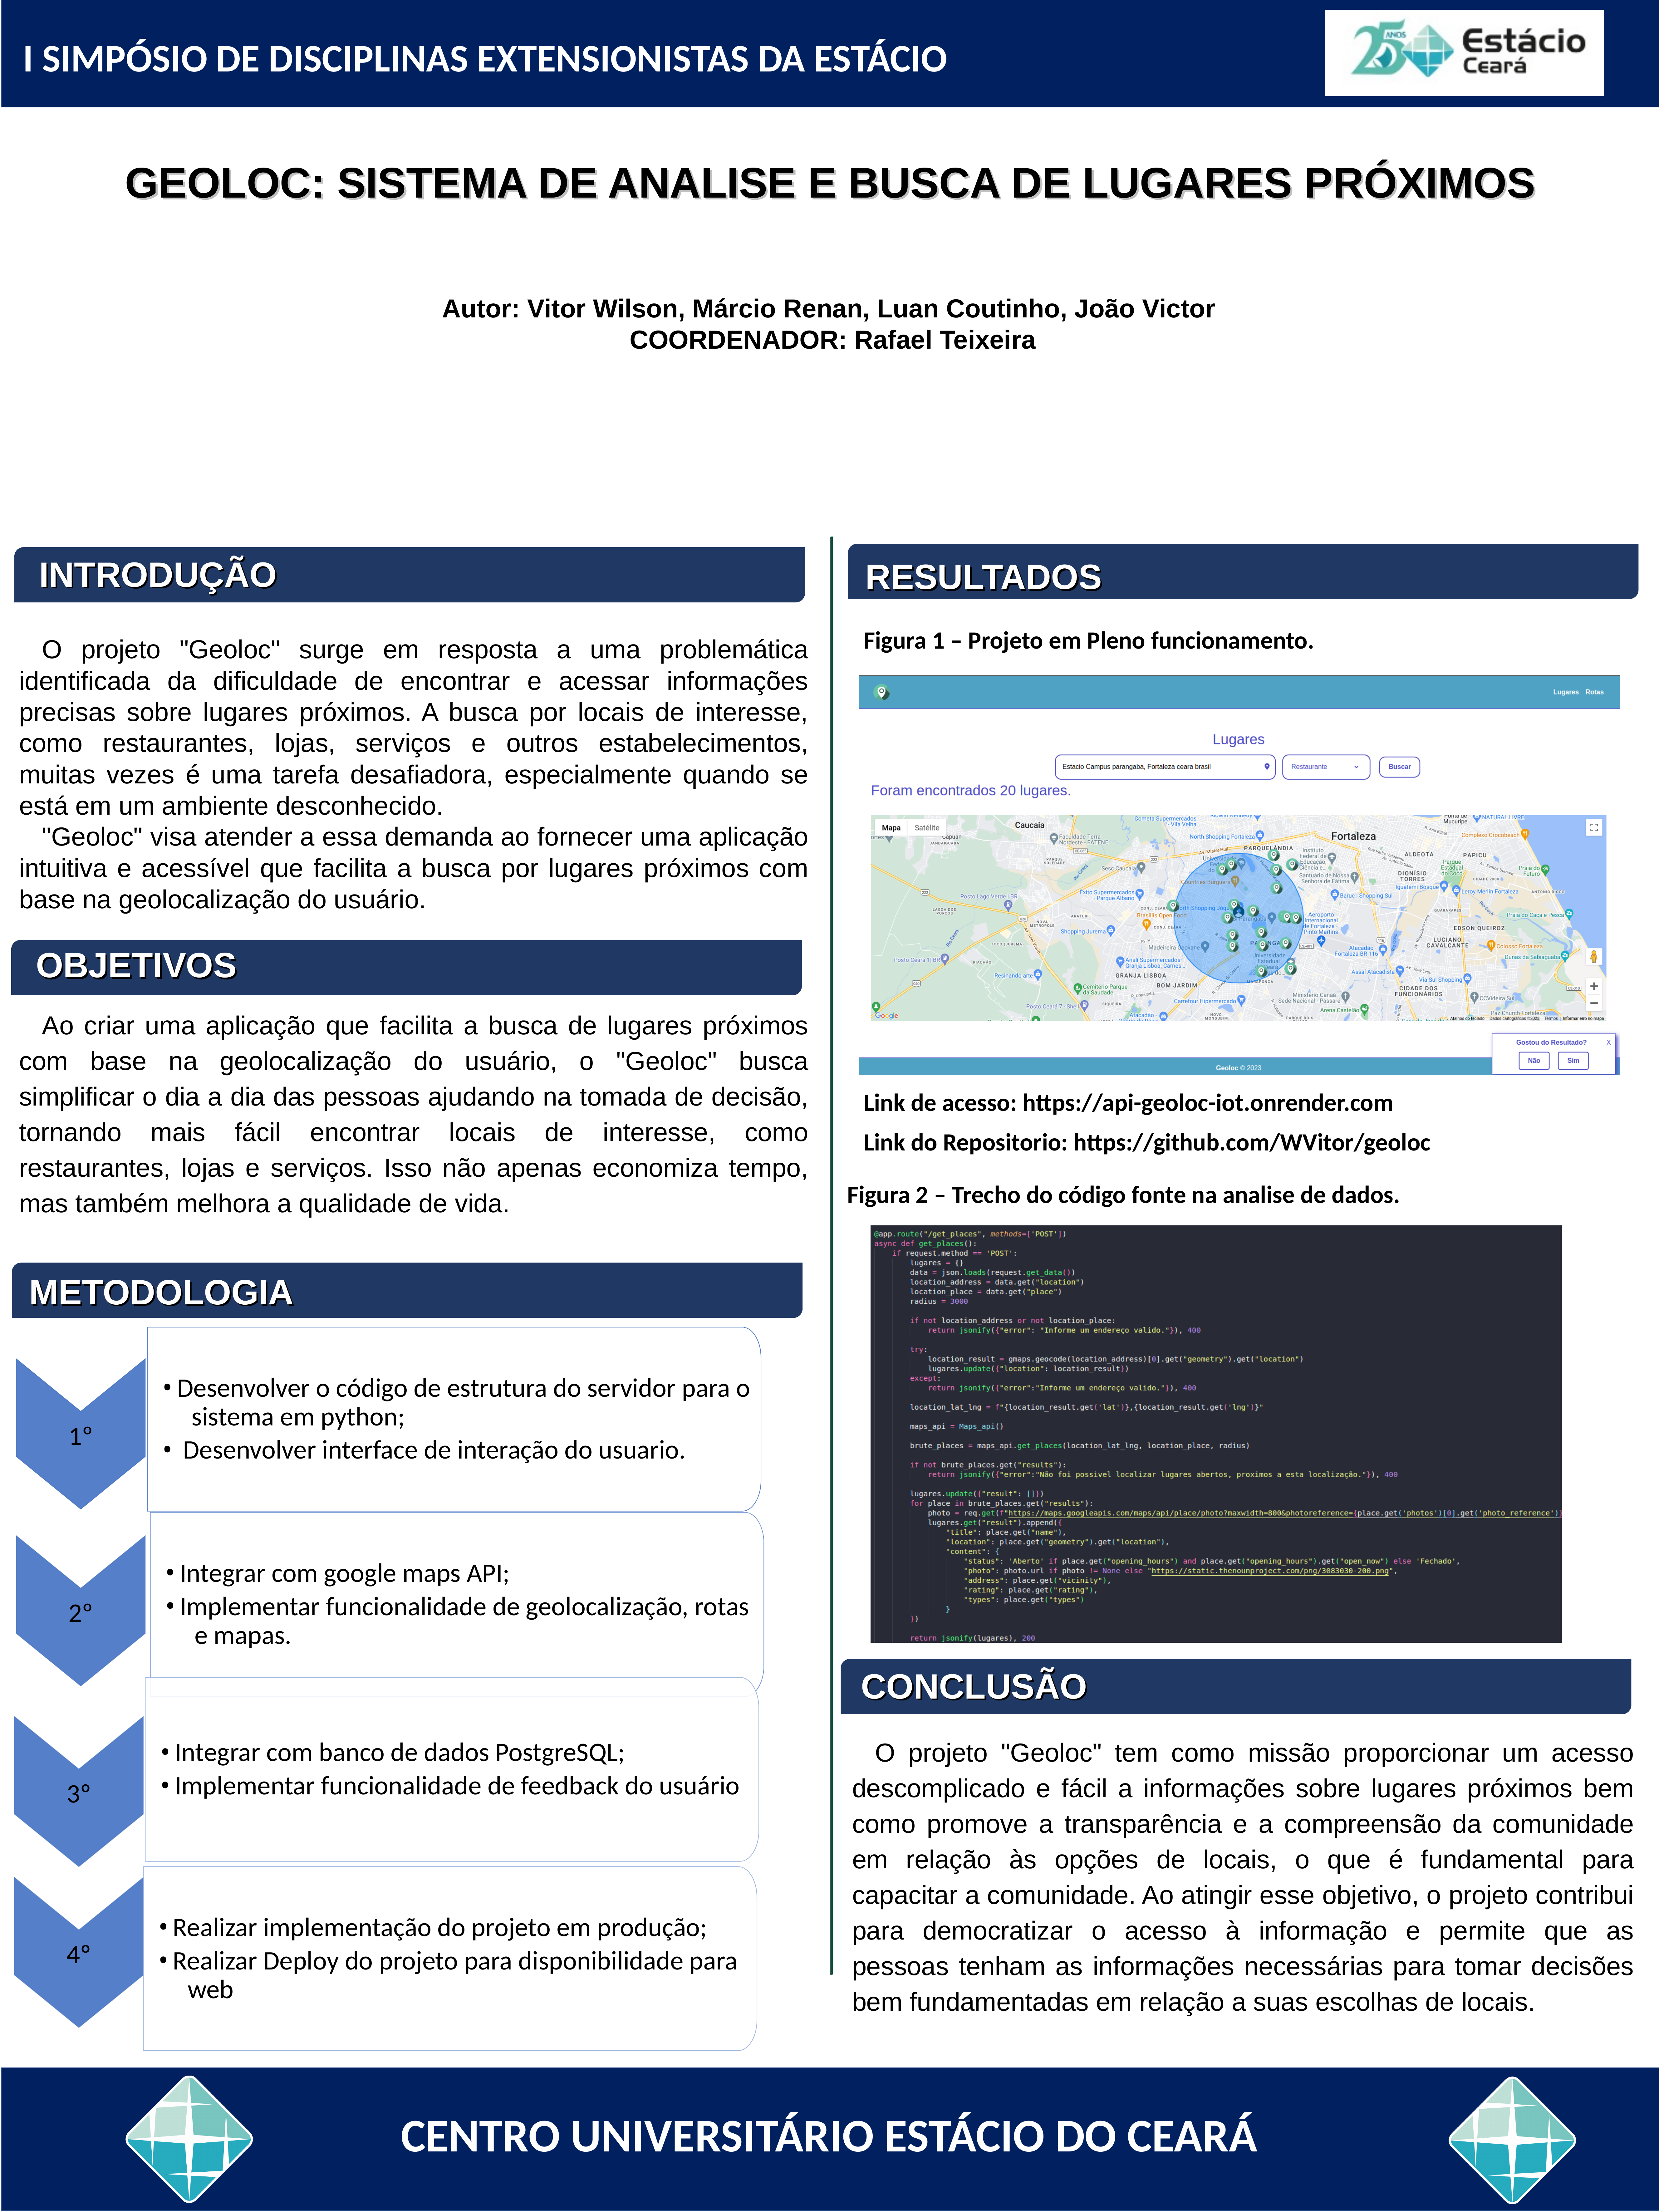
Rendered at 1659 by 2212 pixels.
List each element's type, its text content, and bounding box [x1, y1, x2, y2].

text_box Link de acesso: https://api-geoloc-iot.onrender.com Link do Repositorio: https://github.com/WVitor/geoloc [859, 1080, 1641, 1192]
text_box CENTRO UNIVERSITÁRIO ESTÁCIO DO CEARÁ [269, 2102, 1449, 2164]
text_box [14, 547, 805, 603]
text_box O projeto "Geoloc" tem como missão proporcionar um acesso descomplicado e fácil a informações sobre lugares próximos bem como promove a transparência e a compreensão da comunidade em relação às opções de locais, o que é fundamental para capacitar a comunidade. Ao atingir esse objetivo, o projeto contribui para democratizar o acesso à informação e permite que as pessoas tenham as informações necessárias para tomar decisões bem fundamentadas em relação a suas escolhas de locais. [847, 1729, 1639, 2018]
text_box RESULTADOS [861, 552, 1465, 599]
text_box Integrar com google maps API; Implementar funcionalidade de geolocalização, rotas e mapas. [150, 1512, 764, 1691]
text_box 4º [14, 1877, 143, 2028]
text_box Figura 2 – Trecho do código fonte na analise de dados. [842, 1172, 1632, 1244]
text_box INTRODUÇÃO [34, 549, 639, 597]
picture [1325, 10, 1604, 96]
text_box I SIMPÓSIO DE DISCIPLINAS EXTENSIONISTAS DA ESTÁCIO [18, 30, 1309, 107]
text_box O projeto "Geoloc" surge em resposta a uma problemática identificada da dificuldade de encontrar e acessar informações precisas sobre lugares próximos. A busca por locais de interesse, como restaurantes, lojas, serviços e outros estabelecimentos, muitas vezes é uma tarefa desafiadora, especialmente quando se está em um ambiente desconhecido. "Geoloc" visa atender a essa demanda ao fornecer uma aplicação intuitiva e acessível que facilita a busca por lugares próximos com base na geolocalização do usuário. Ao criar uma aplicação que facilita a busca de lugares próximos com base na geolocalização do usuário, o "Geoloc" busca simplificar o dia a dia das pessoas ajudando na tomada de decisão, tornando mais fácil encontrar locais de interesse, como restaurantes, lojas e serviços. Isso não apenas economiza tempo, mas também melhora a qualidade de vida. [14, 599, 814, 2053]
text_box [841, 1659, 1632, 1714]
text_box CONCLUSÃO [856, 1661, 1461, 1709]
text_box METODOLOGIA [24, 1267, 630, 1315]
text_box [848, 544, 1639, 599]
text_box 2º [16, 1536, 145, 1686]
text_box [2, 0, 1659, 107]
text_box OBJETIVOS [31, 940, 636, 988]
picture [125, 2076, 269, 2203]
text_box Figura 1 – Projeto em Pleno funcionamento. [859, 617, 1537, 674]
text_box [11, 940, 802, 995]
text_box Integrar com banco de dados PostgreSQL; Implementar funcionalidade de feedback do usuário [145, 1677, 759, 1861]
picture [859, 675, 1620, 1075]
text_box Desenvolver o código de estrutura do servidor para o sistema em python; Desenvolver interface de interação do usuario. [147, 1327, 761, 1511]
picture [1449, 2077, 1592, 2204]
text_box GEOLOC: SISTEMA DE ANALISE E BUSCA DE LUGARES PRÓXIMOS [0, 150, 1659, 262]
picture [871, 1225, 1562, 1643]
text_box 1º [16, 1359, 145, 1509]
text_box Realizar implementação do projeto em produção; Realizar Deploy do projeto para disponibilidade para web [143, 1866, 757, 2051]
text_box [2, 2068, 1659, 2211]
text_box 3º [14, 1716, 144, 1867]
text_box [12, 1263, 803, 1318]
text_box Autor: Vitor Wilson, Márcio Renan, Luan Coutinho, João Victor COORDENADOR: Rafael Teixeira [32, 289, 1633, 389]
